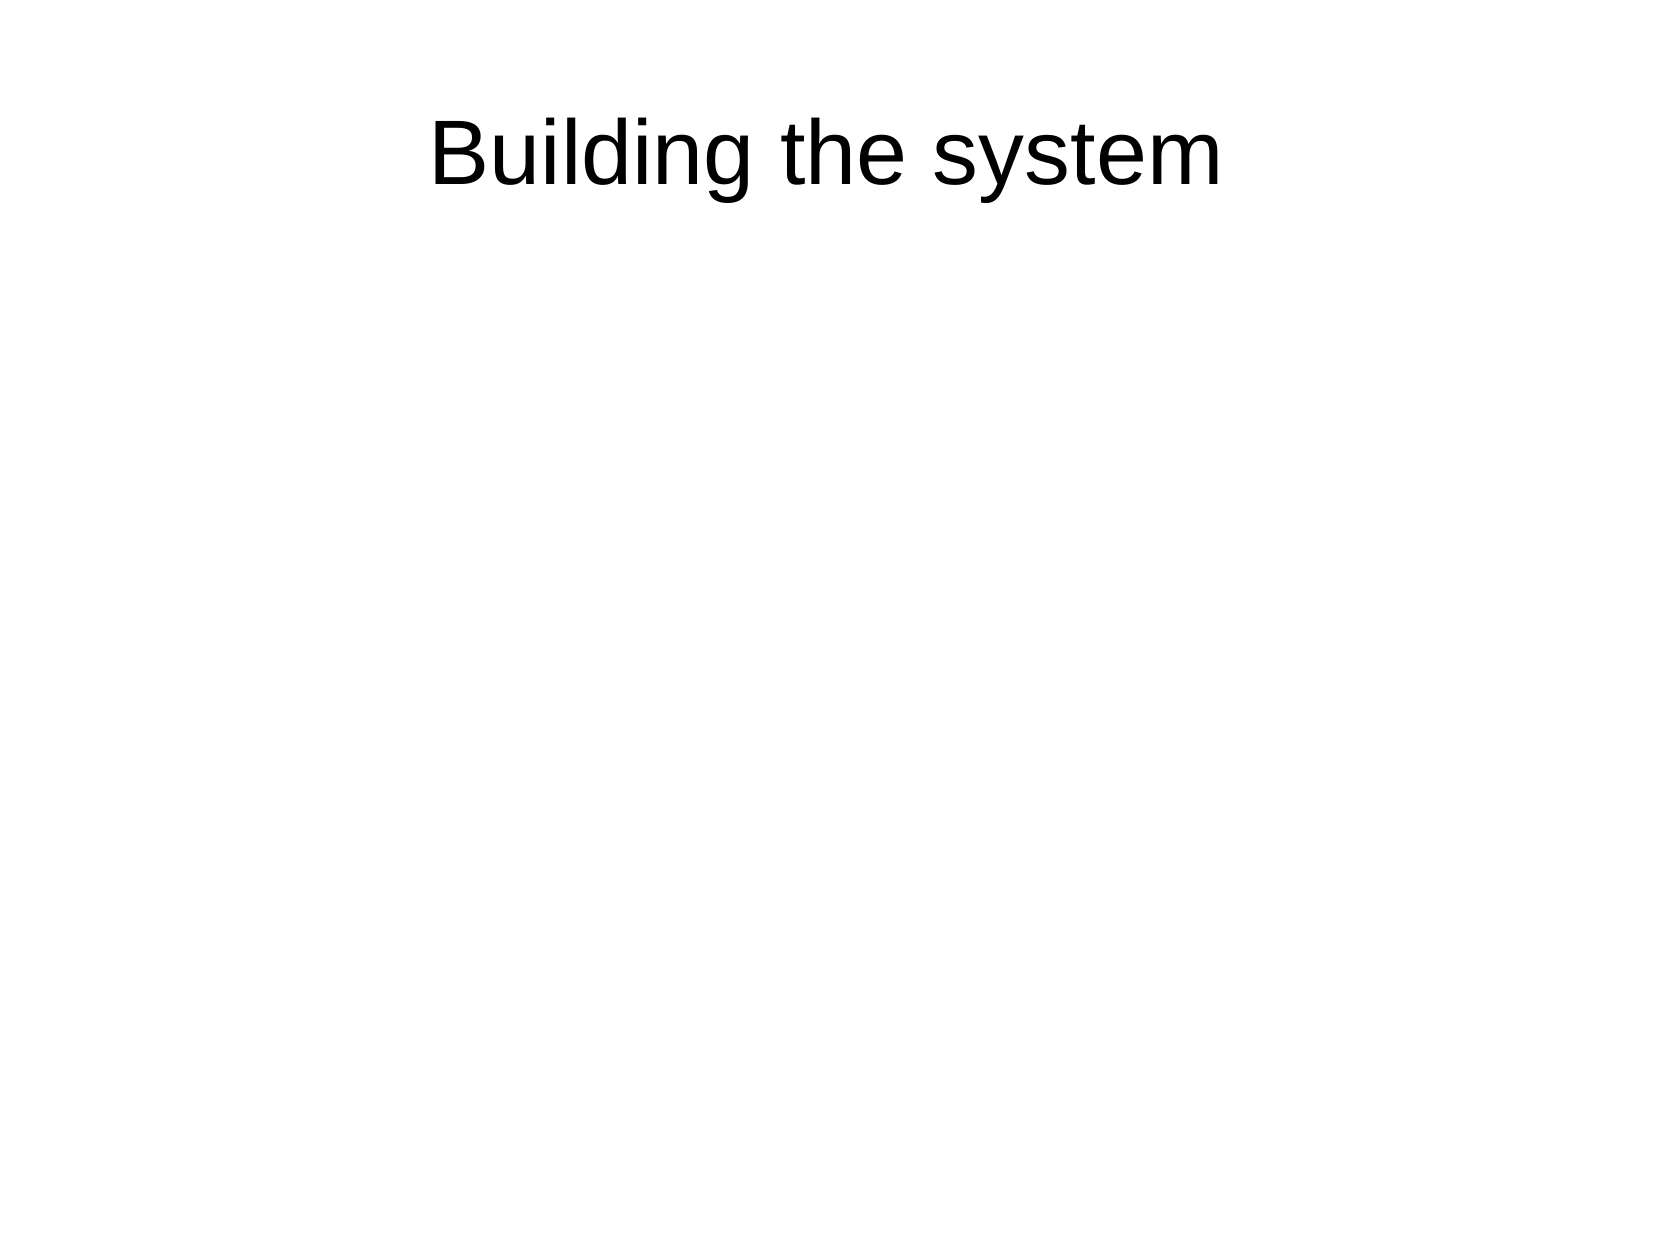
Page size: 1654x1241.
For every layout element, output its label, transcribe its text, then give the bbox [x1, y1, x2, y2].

title Building the system [82, 49, 1571, 257]
